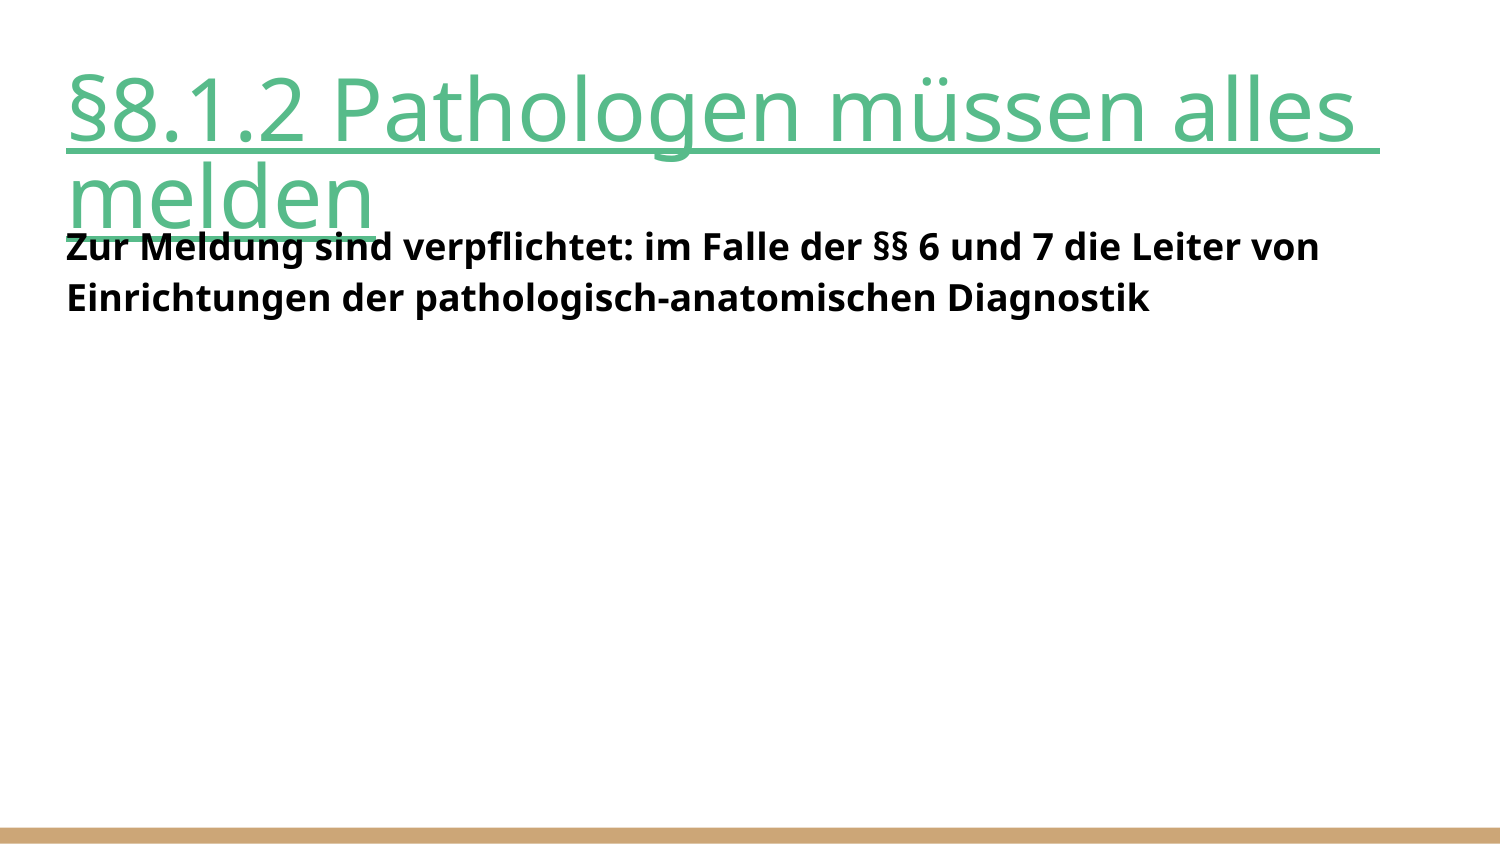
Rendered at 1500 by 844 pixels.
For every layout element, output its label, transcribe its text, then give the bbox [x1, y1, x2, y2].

list Zur Meldung sind verpflichtet: im Falle der §§ 6 und 7 die Leiter von Einrichtungen der pathologisch-anatomischen Diagnostik [51, 200, 1449, 752]
title §8.1.2 Pathologen müssen alles melden [51, 51, 1449, 189]
